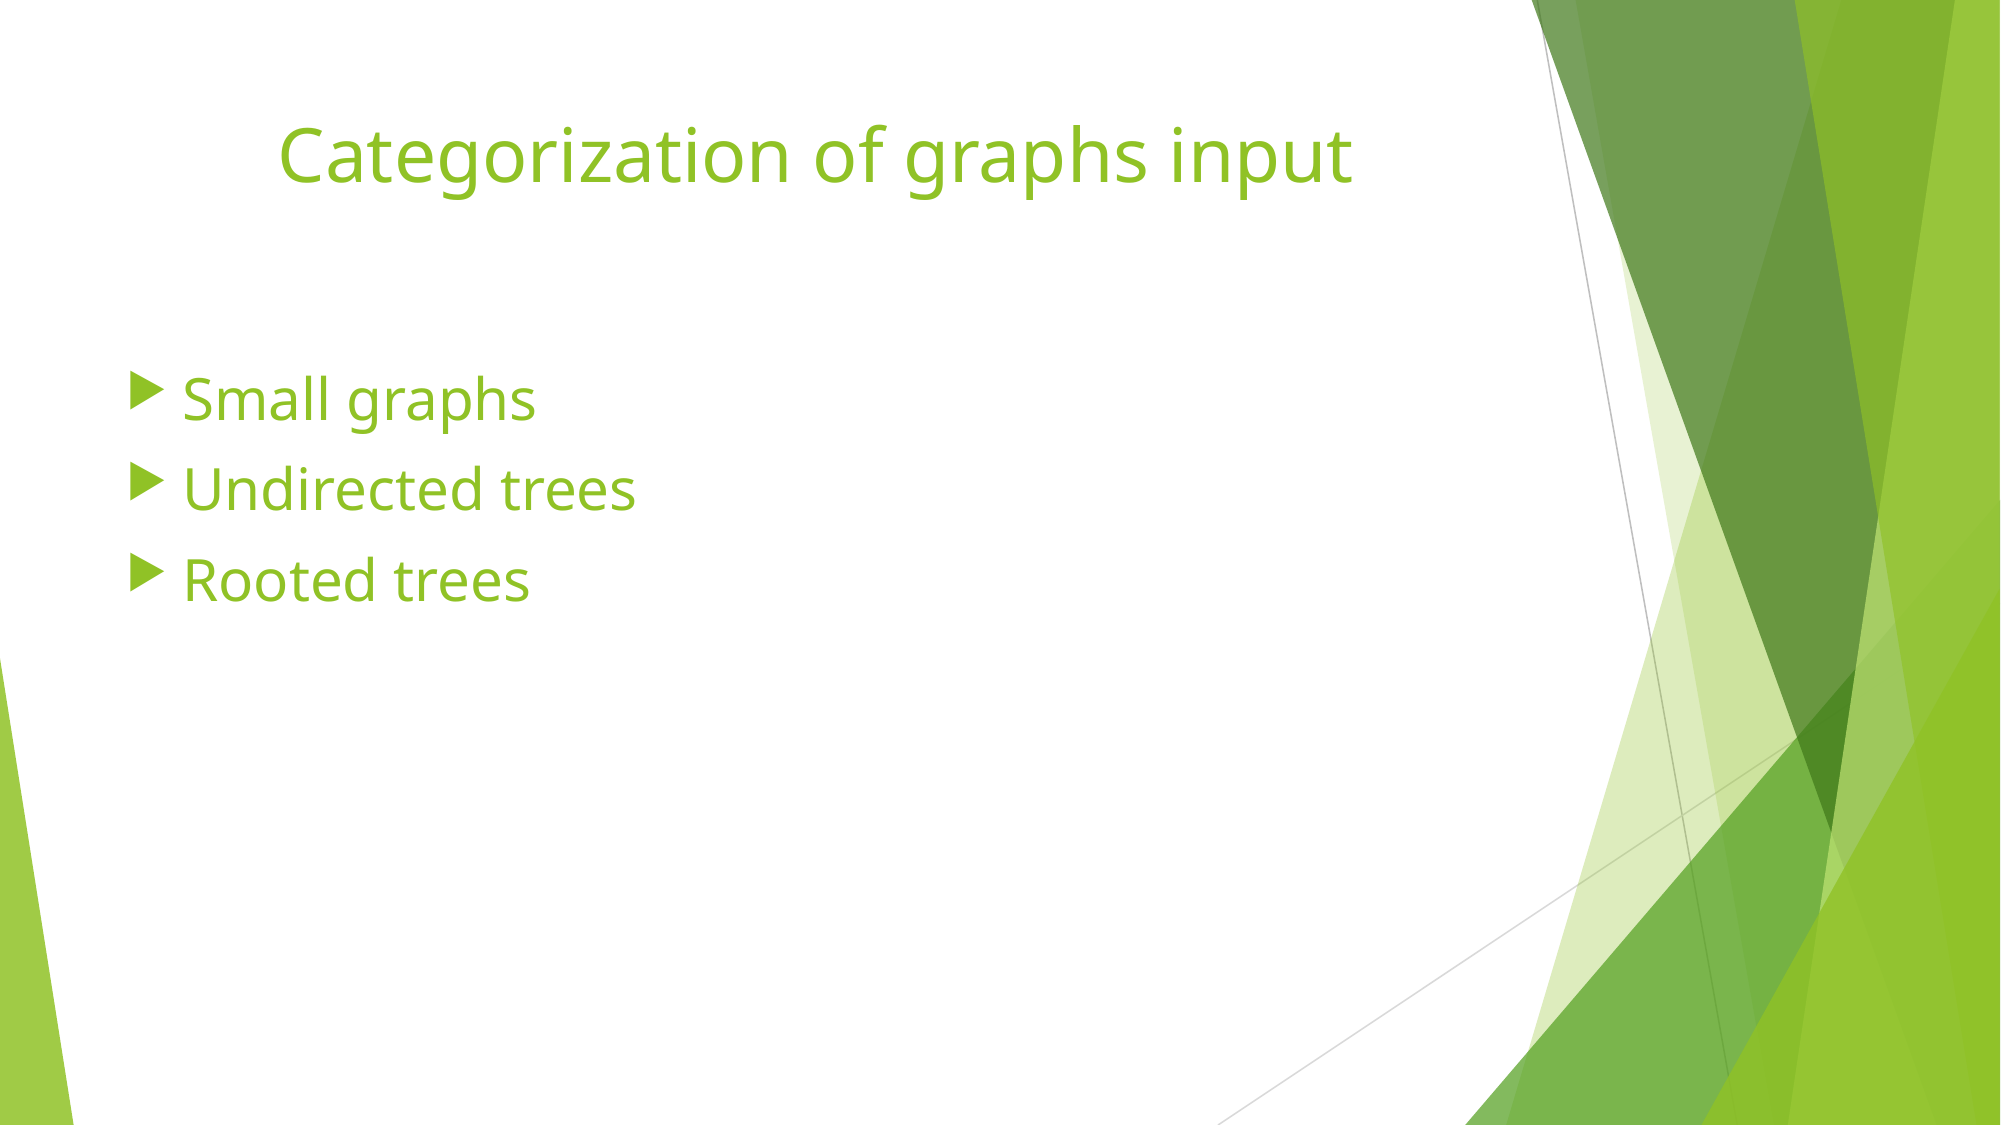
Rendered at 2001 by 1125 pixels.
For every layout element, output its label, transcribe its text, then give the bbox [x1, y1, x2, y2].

title Categorization of graphs input [111, 99, 1522, 317]
list Small graphs Undirected trees Rooted trees [111, 354, 1522, 992]
